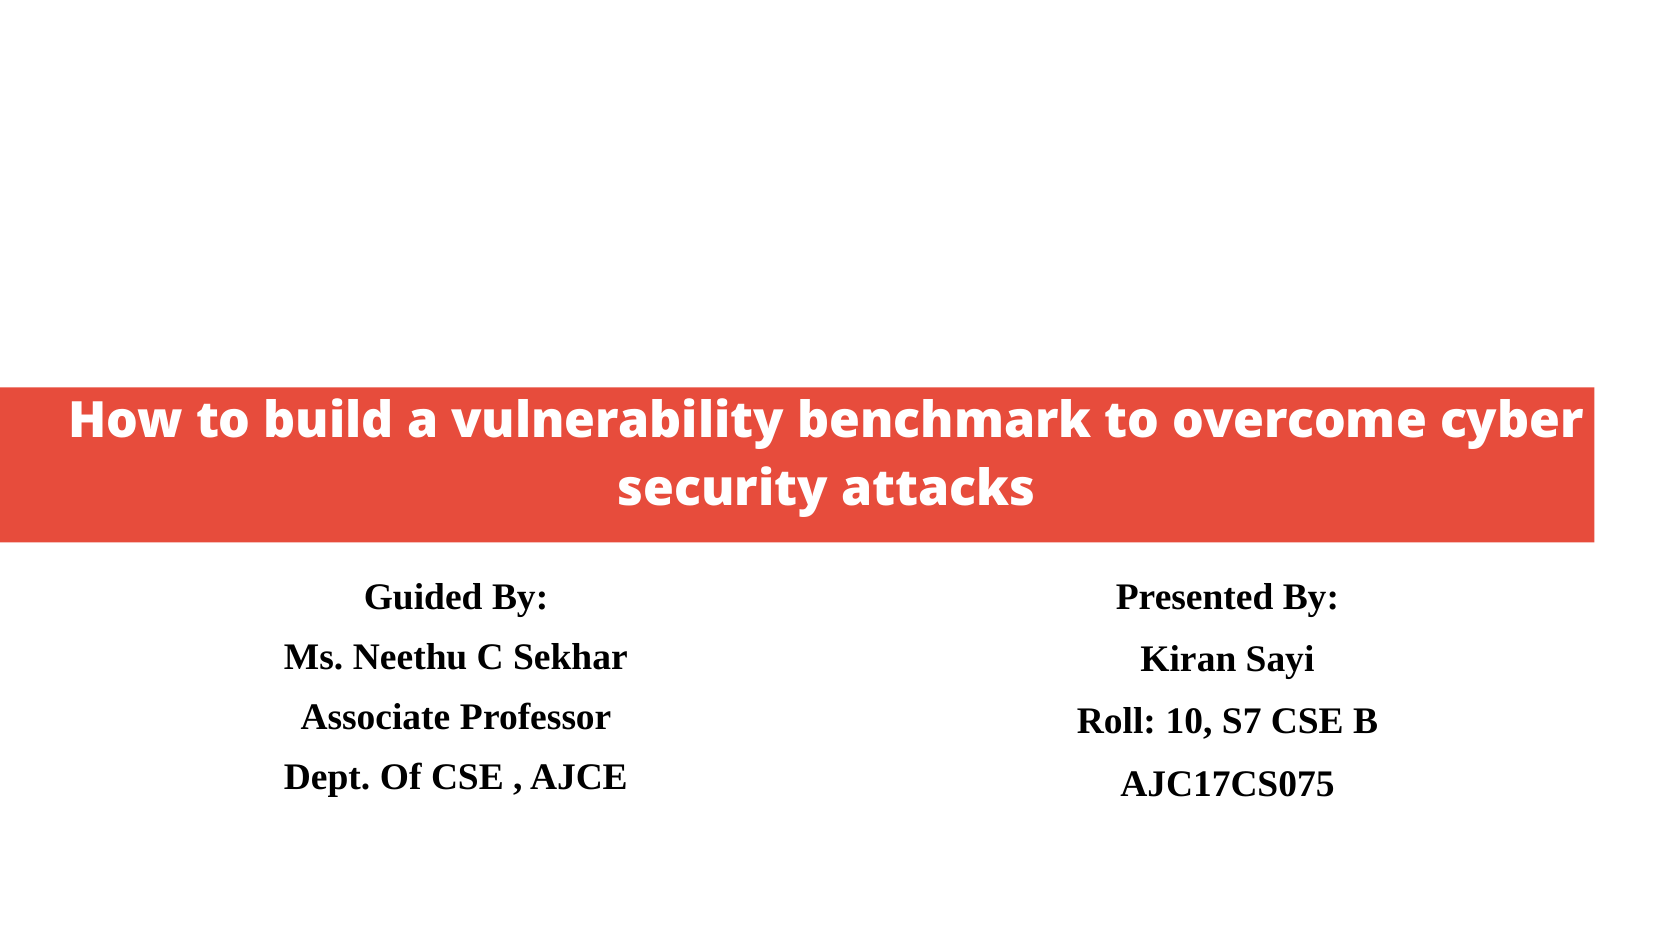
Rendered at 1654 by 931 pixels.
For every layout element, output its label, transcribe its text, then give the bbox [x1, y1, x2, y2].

list Guided By: Ms. Neethu C Sekhar Associate Professor Dept. Of CSE , AJCE [88, 575, 824, 886]
list Presented By: Kiran Sayi Roll: 10, S7 CSE B AJC17CS075 [860, 575, 1596, 886]
title How to build a vulnerability benchmark to overcome cyber security attacks [59, 409, 1595, 521]
